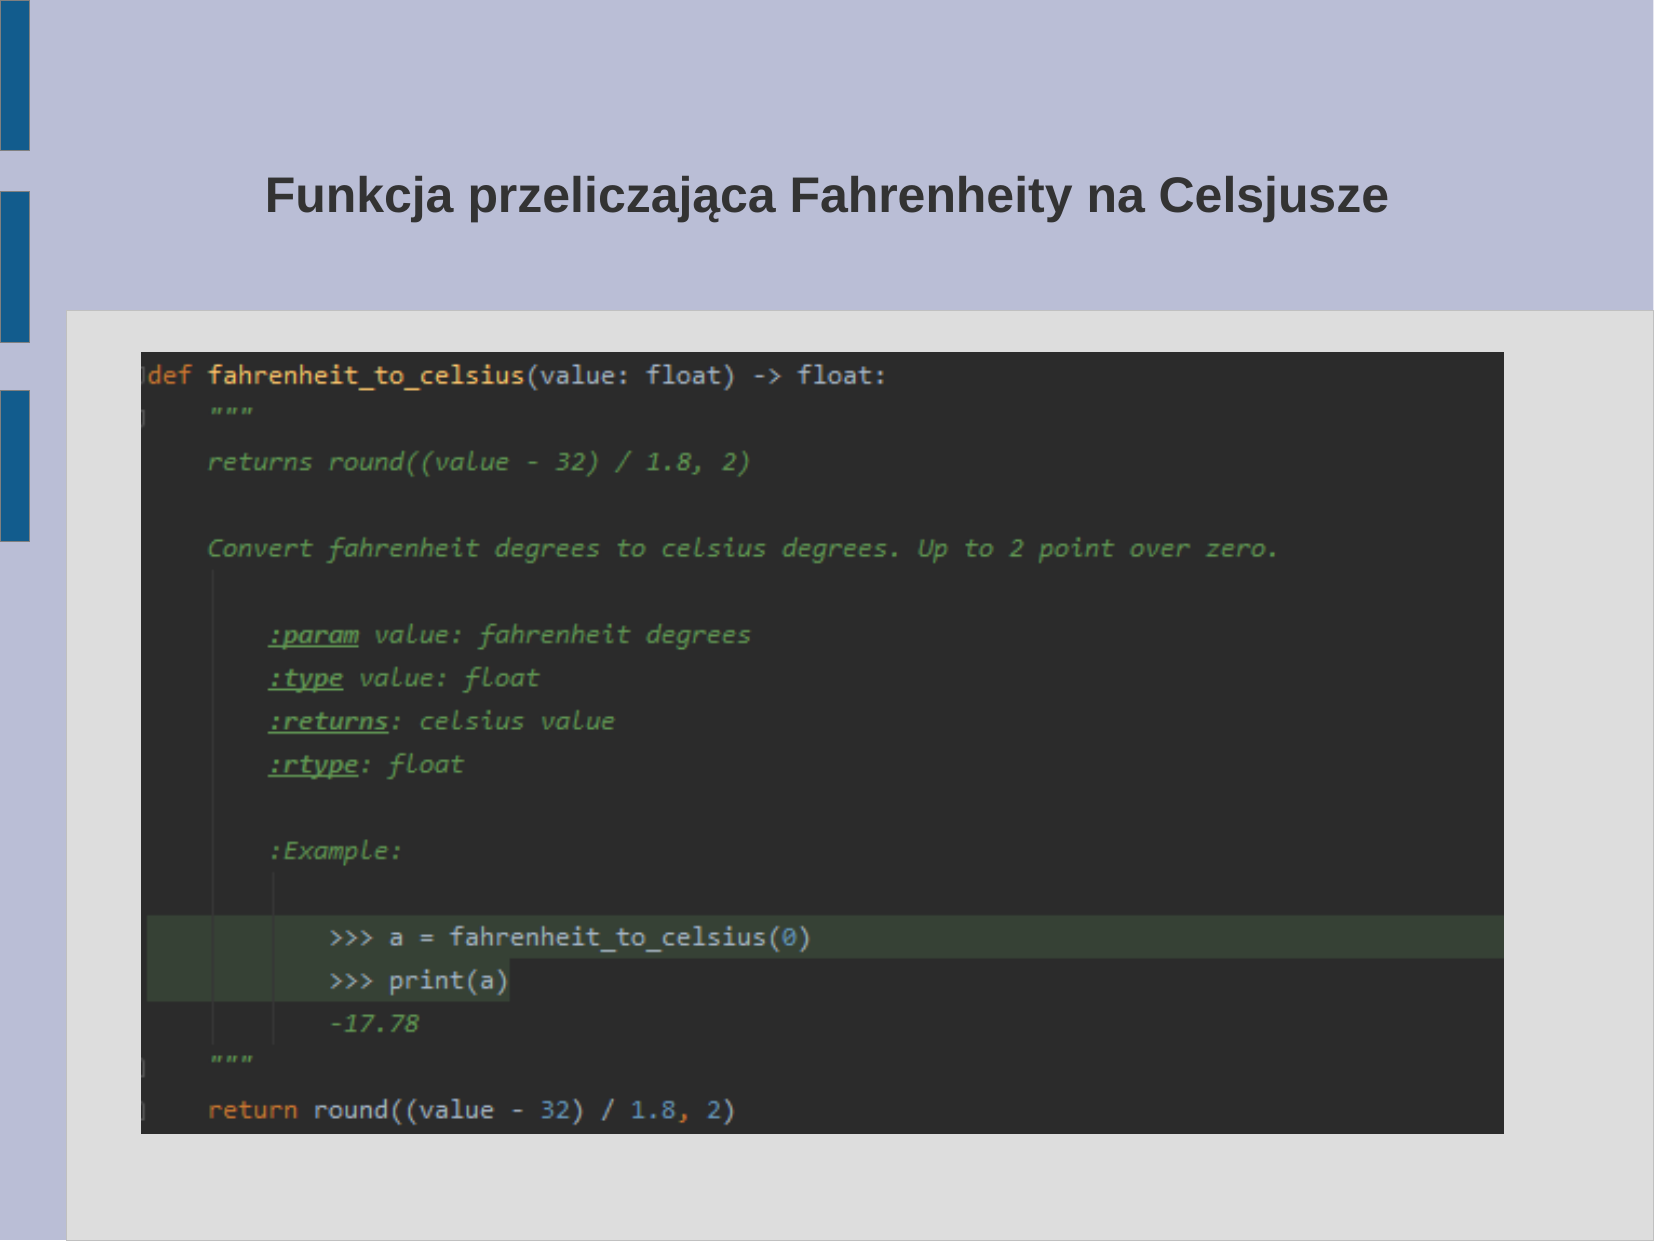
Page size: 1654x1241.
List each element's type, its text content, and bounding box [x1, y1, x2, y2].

title Funkcja przeliczająca Fahrenheity na Celsjusze [121, 91, 1534, 299]
picture [141, 352, 1504, 1134]
